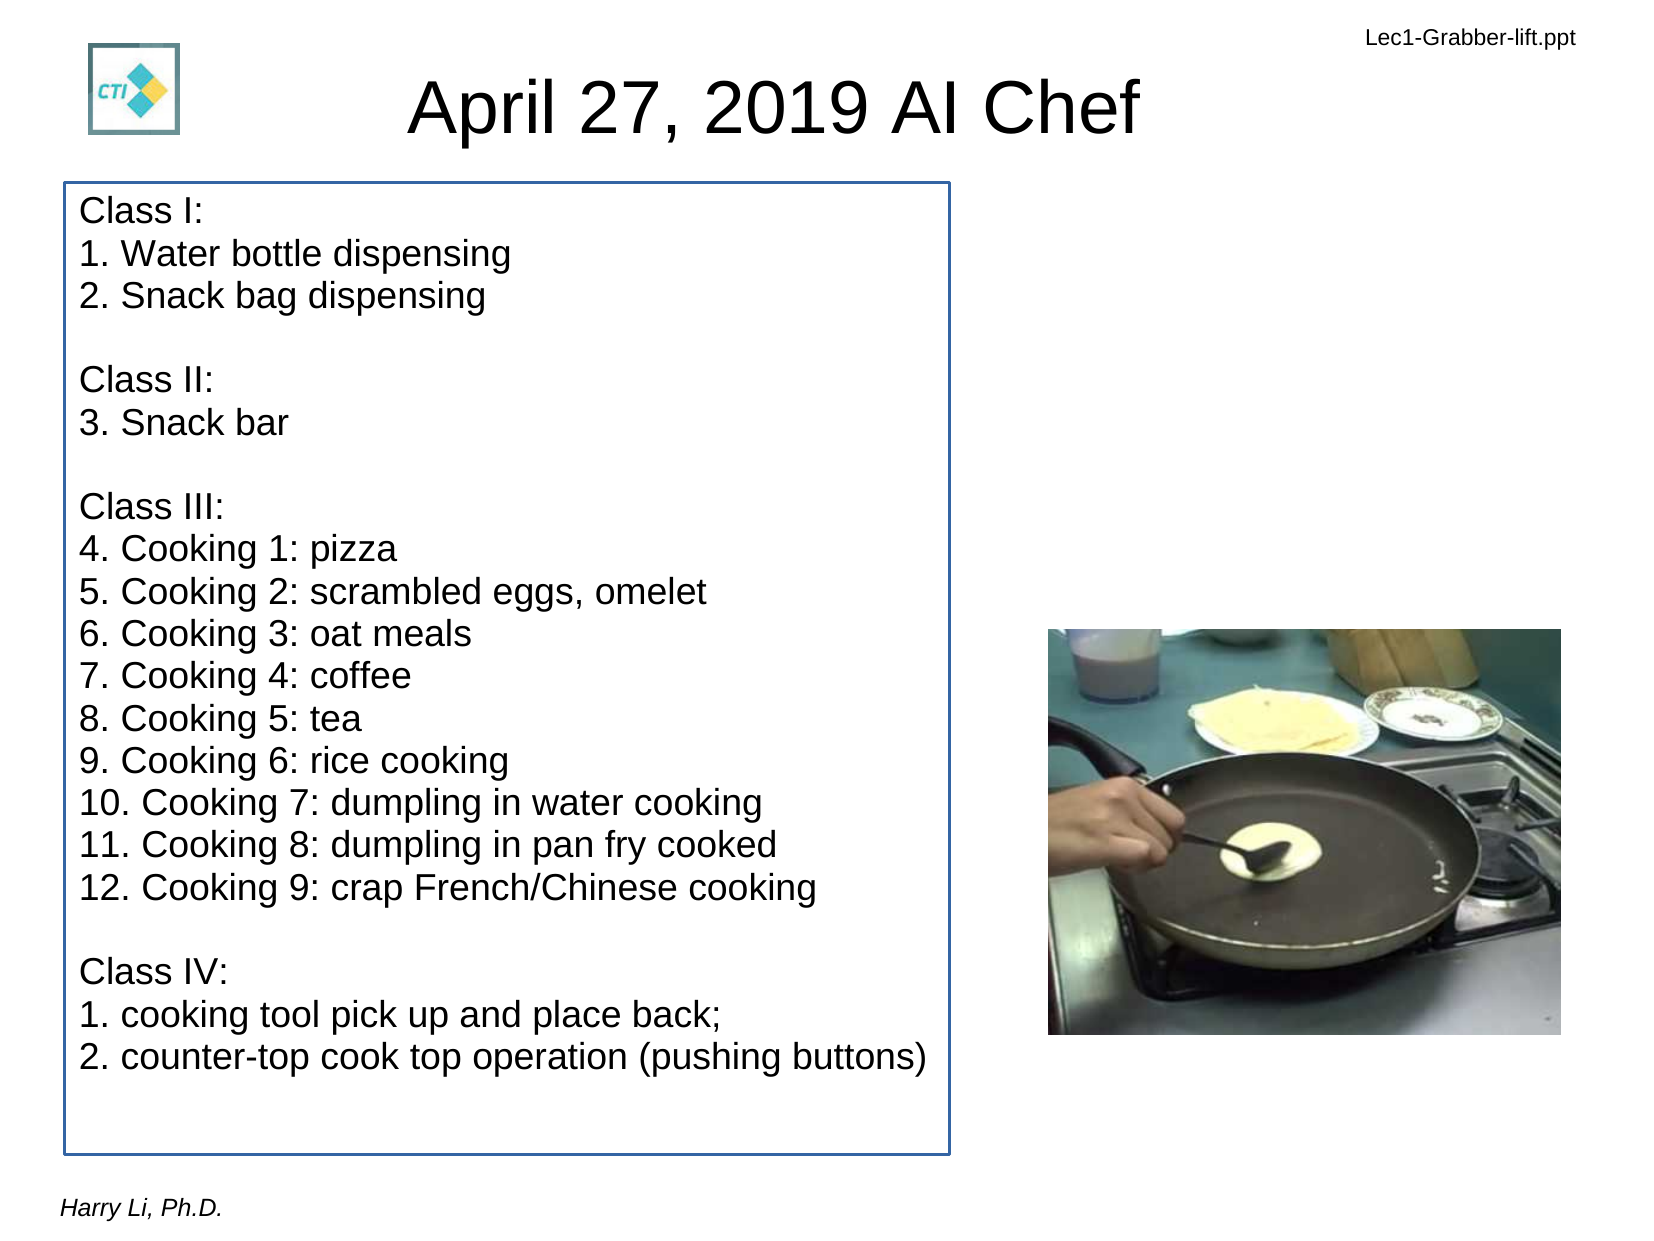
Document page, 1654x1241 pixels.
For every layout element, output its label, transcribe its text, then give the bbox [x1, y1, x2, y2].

title April 27, 2019 AI Chef [82, 2, 1571, 210]
picture [88, 43, 180, 135]
text_box Harry Li, Ph.D. [45, 1185, 451, 1229]
text_box Class I: 1. Water bottle dispensing 2. Snack bag dispensing Class II: 3. Snack bar Class III: 4. Cooking 1: pizza 5. Cooking 2: scrambled eggs, omelet 6. Cooking 3: oat meals 7. Cooking 4: coffee 8. Cooking 5: tea 9. Cooking 6: rice cooking 10. Cooking 7: dumpling in water cooking 11. Cooking 8: dumpling in pan fry cooked 12. Cooking 9: crap French/Chinese cooking Class IV: 1. cooking tool pick up and place back; 2. counter-top cook top operation (pushing buttons) [64, 182, 965, 1131]
picture [1048, 629, 1561, 1036]
text_box Lec1-Grabber-lift.ppt [1291, 12, 1651, 64]
